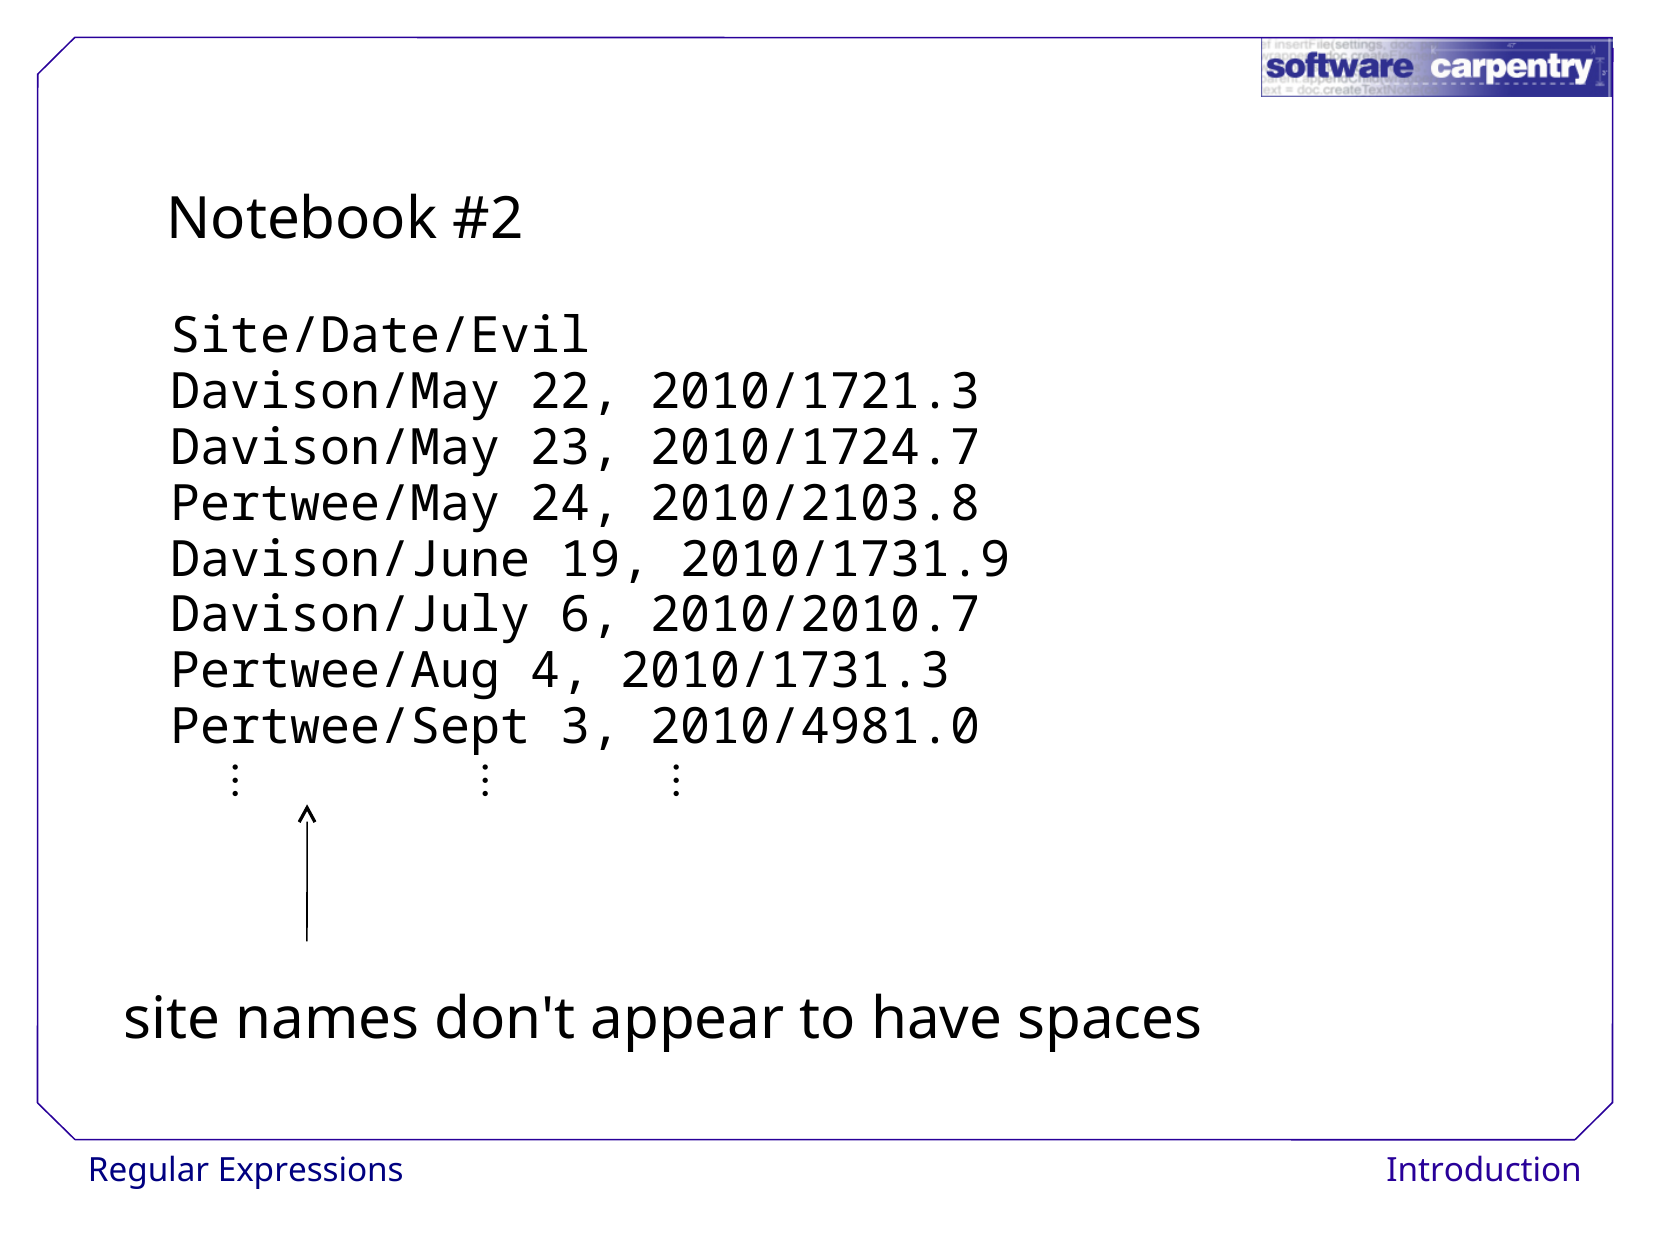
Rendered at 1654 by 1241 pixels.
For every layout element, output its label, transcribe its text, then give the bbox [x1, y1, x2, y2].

text_box site names don't appear to have spaces [108, 979, 1290, 1060]
text_box Site/Date/Evil Davison/May 22, 2010/1721.3 Davison/May 23, 2010/1724.7 Pertwee/May 24, 2010/2103.8 Davison/June 19, 2010/1731.9 Davison/July 6, 2010/2010.7 Pertwee/Aug 4, 2010/1731.3 Pertwee/Sept 3, 2010/4981.0 ⋮ ⋮ ⋮ [155, 300, 1535, 818]
picture [1261, 39, 1613, 97]
text_box Notebook #2 [151, 138, 1530, 259]
